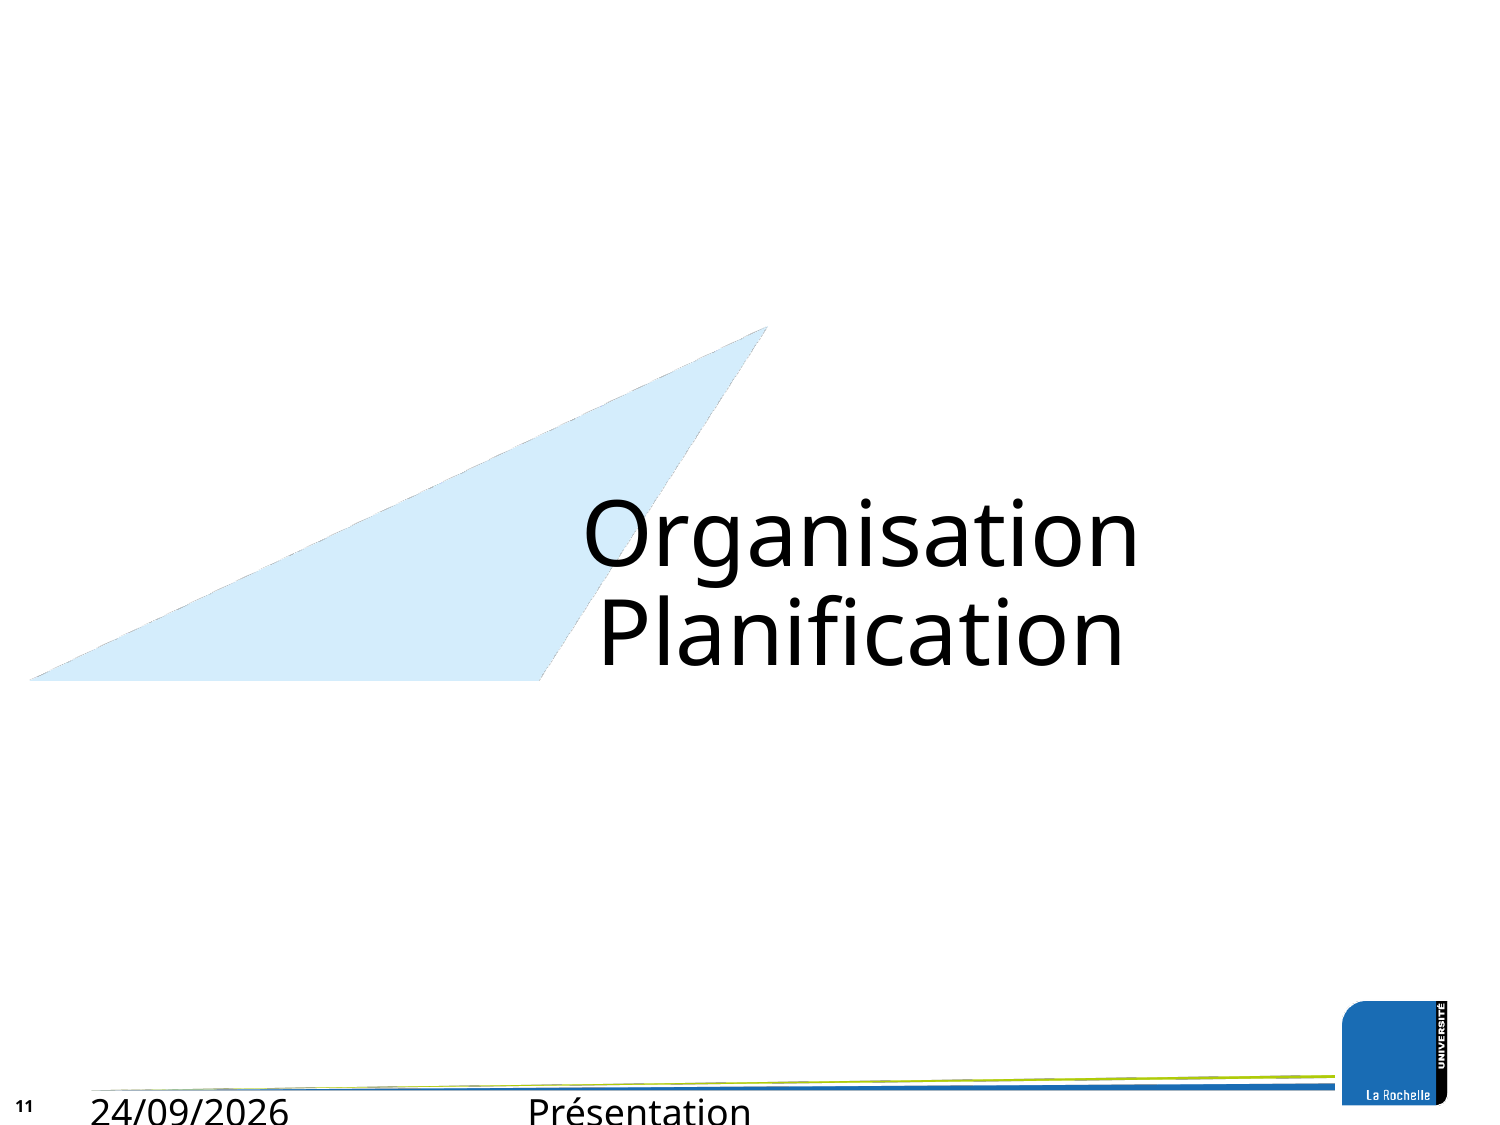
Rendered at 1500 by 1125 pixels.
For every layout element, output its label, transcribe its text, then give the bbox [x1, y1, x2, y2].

text_box 2015/11/6 [75, 1081, 425, 1125]
text_box Présentation [512, 1081, 988, 1125]
title Organisation Planification [277, 479, 1447, 721]
